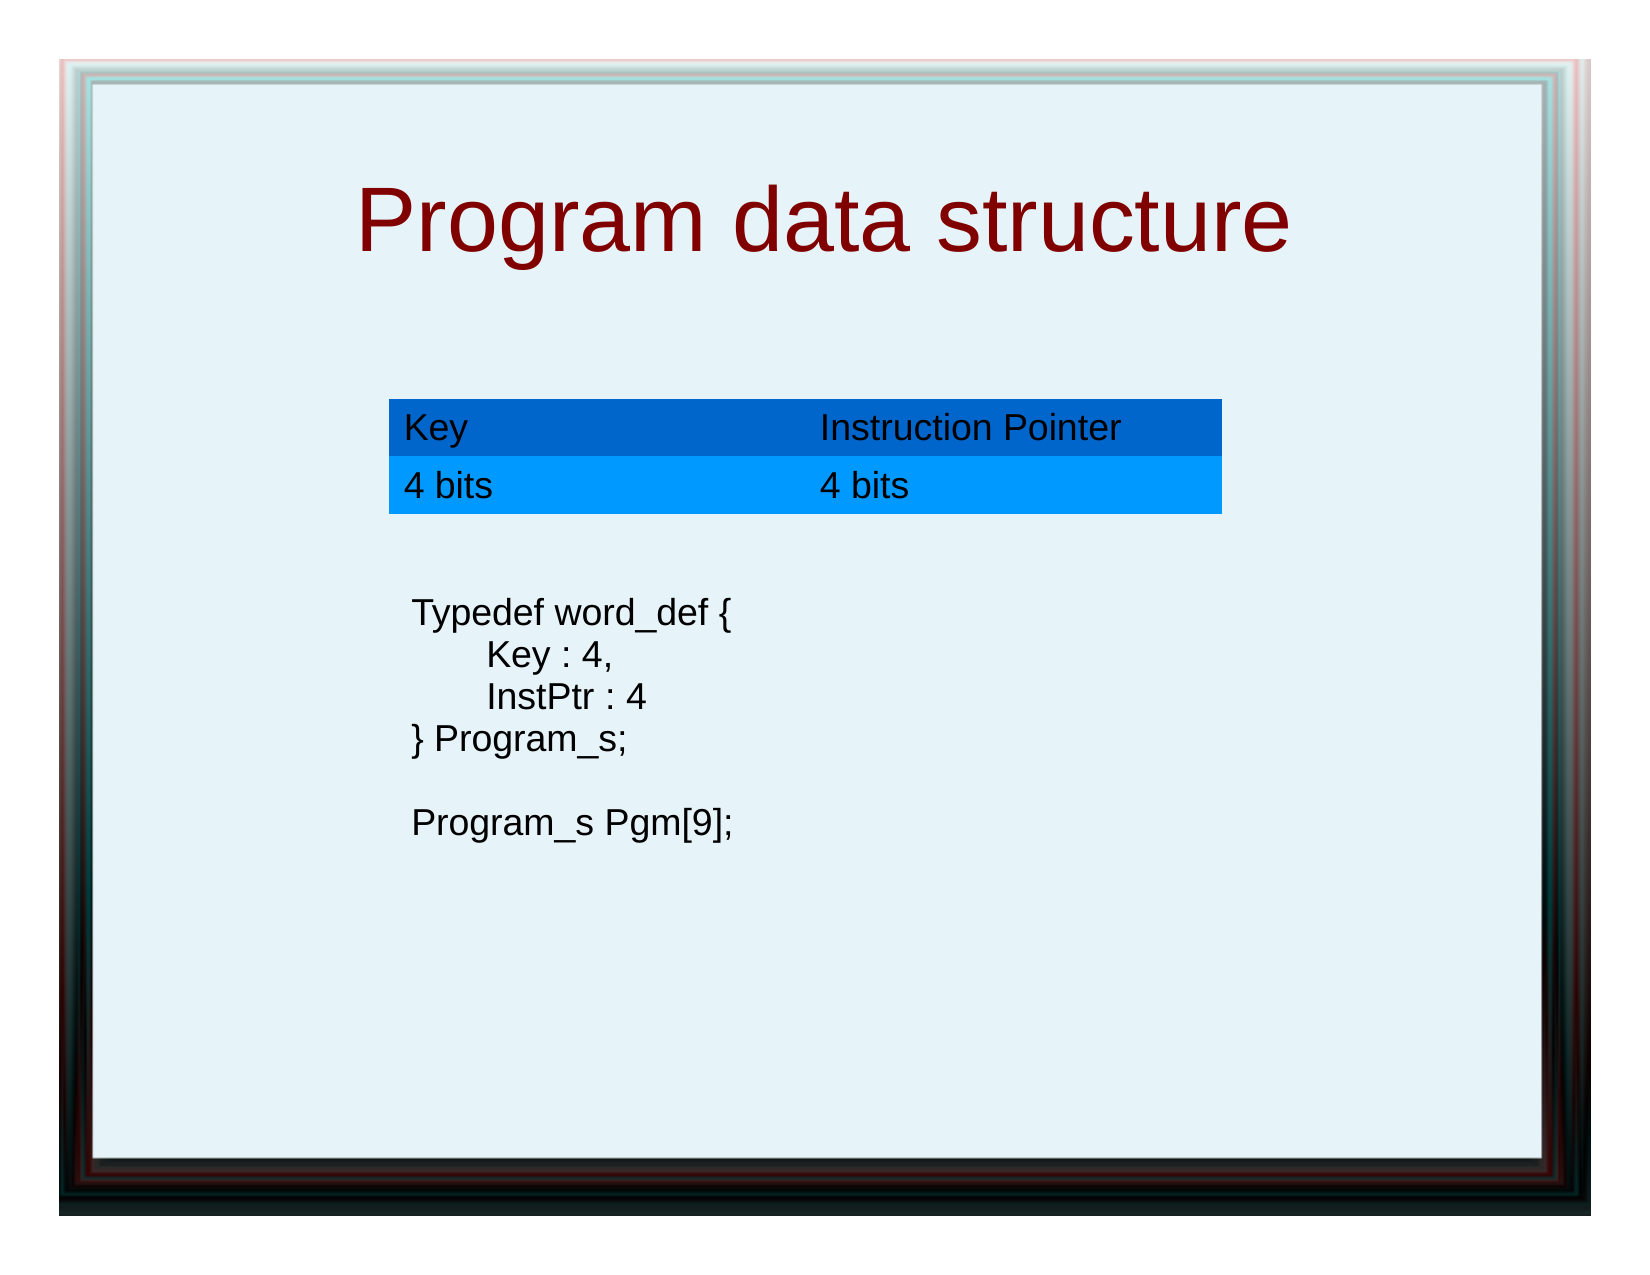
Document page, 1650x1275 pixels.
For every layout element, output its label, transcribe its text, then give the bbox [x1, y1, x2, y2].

table_header Key [389, 399, 805, 456]
text_box Typedef word_def { Key : 4, InstPtr : 4 } Program_s; Program_s Pgm[9]; [396, 584, 749, 851]
table_cell 4 bits [389, 456, 805, 514]
table_cell 4 bits [805, 456, 1222, 514]
title Program data structure [168, 149, 1482, 291]
table_header Instruction Pointer [805, 399, 1222, 456]
picture [59, 59, 1591, 1216]
